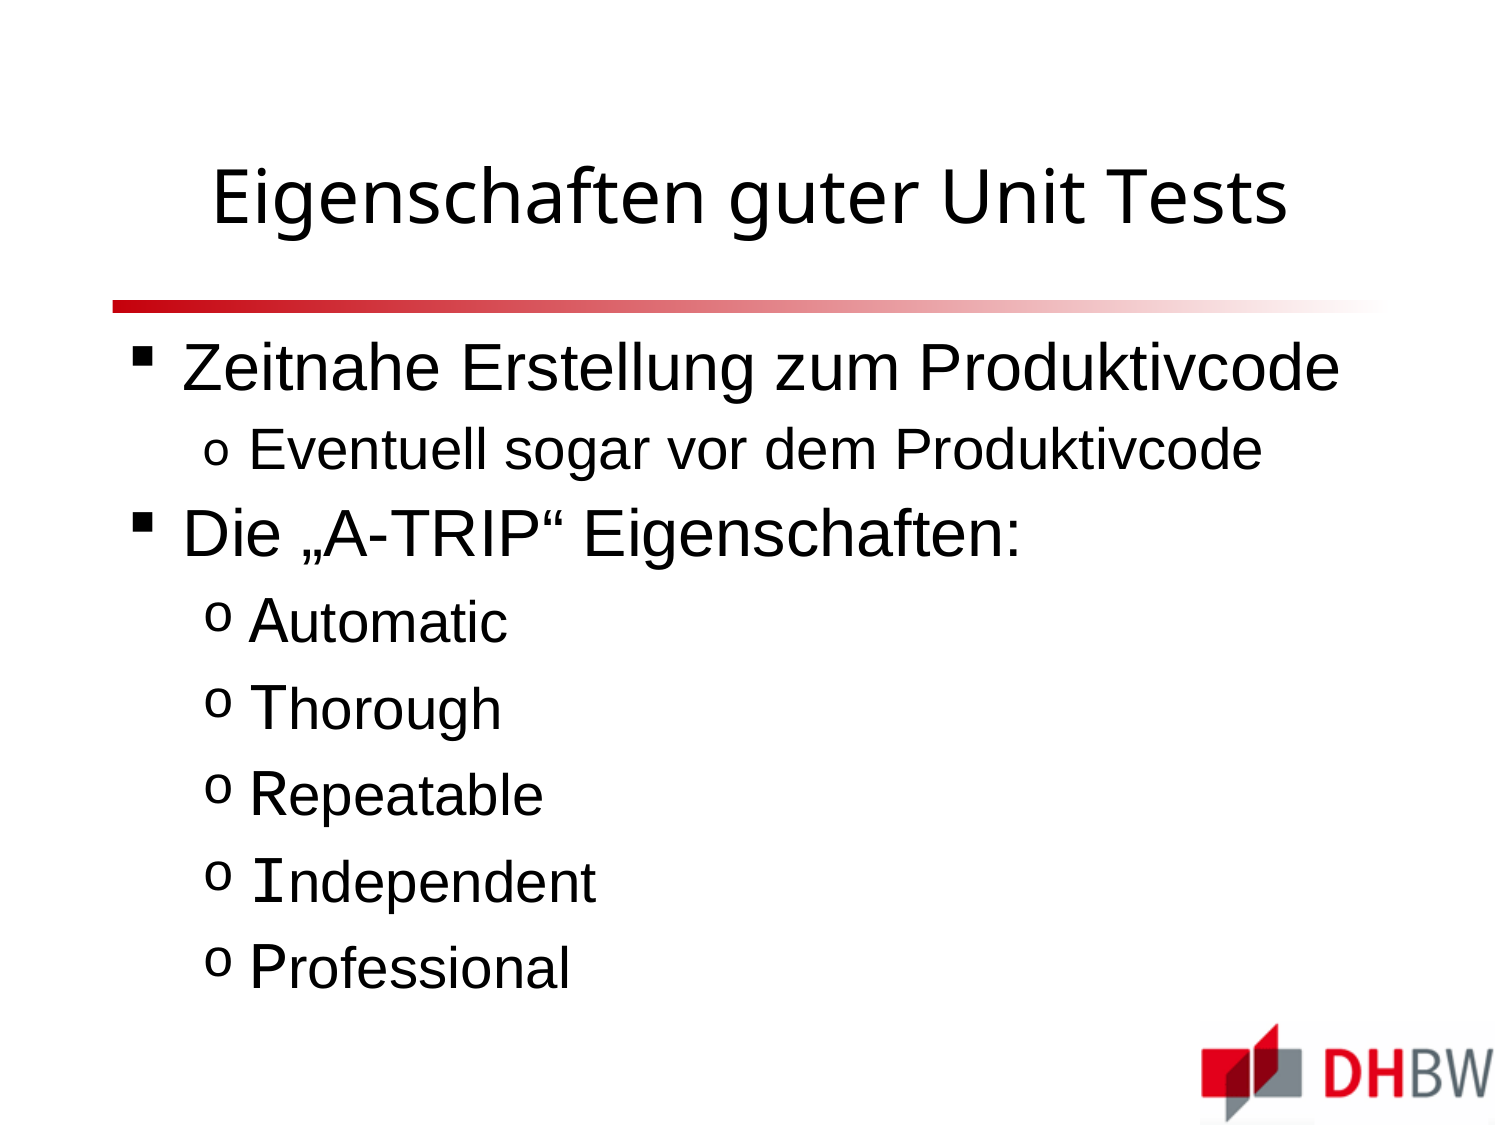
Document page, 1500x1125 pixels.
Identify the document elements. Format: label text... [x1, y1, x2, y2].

list Zeitnahe Erstellung zum Produktivcode Eventuell sogar vor dem Produktivcode Die „A-TRIP“ Eigenschaften: Automatic Thorough Repeatable Independent Professional [112, 324, 1388, 1051]
title Eigenschaften guter Unit Tests [112, 96, 1388, 292]
picture [1200, 1021, 1495, 1125]
